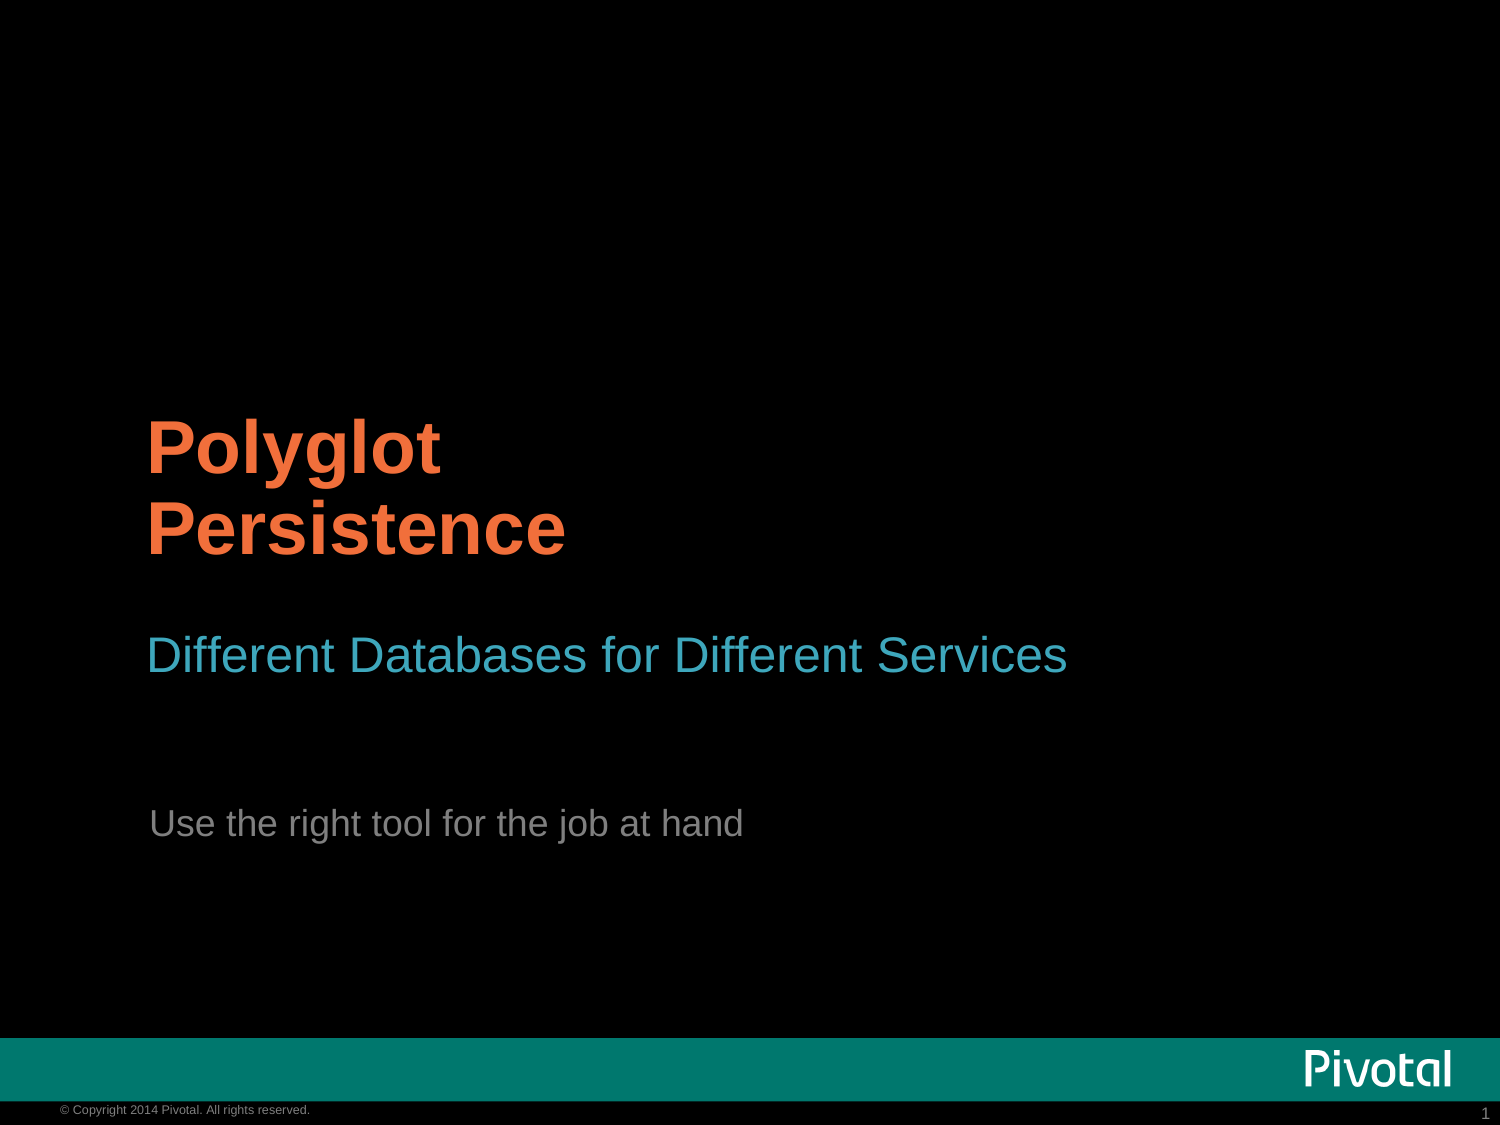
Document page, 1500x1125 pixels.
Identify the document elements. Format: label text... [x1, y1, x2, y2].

text_box Polyglot Persistence [146, 405, 866, 571]
text_box Use the right tool for the job at hand [148, 798, 974, 845]
picture [1304, 1047, 1452, 1090]
text_box Different Databases for Different Services [146, 622, 1139, 683]
